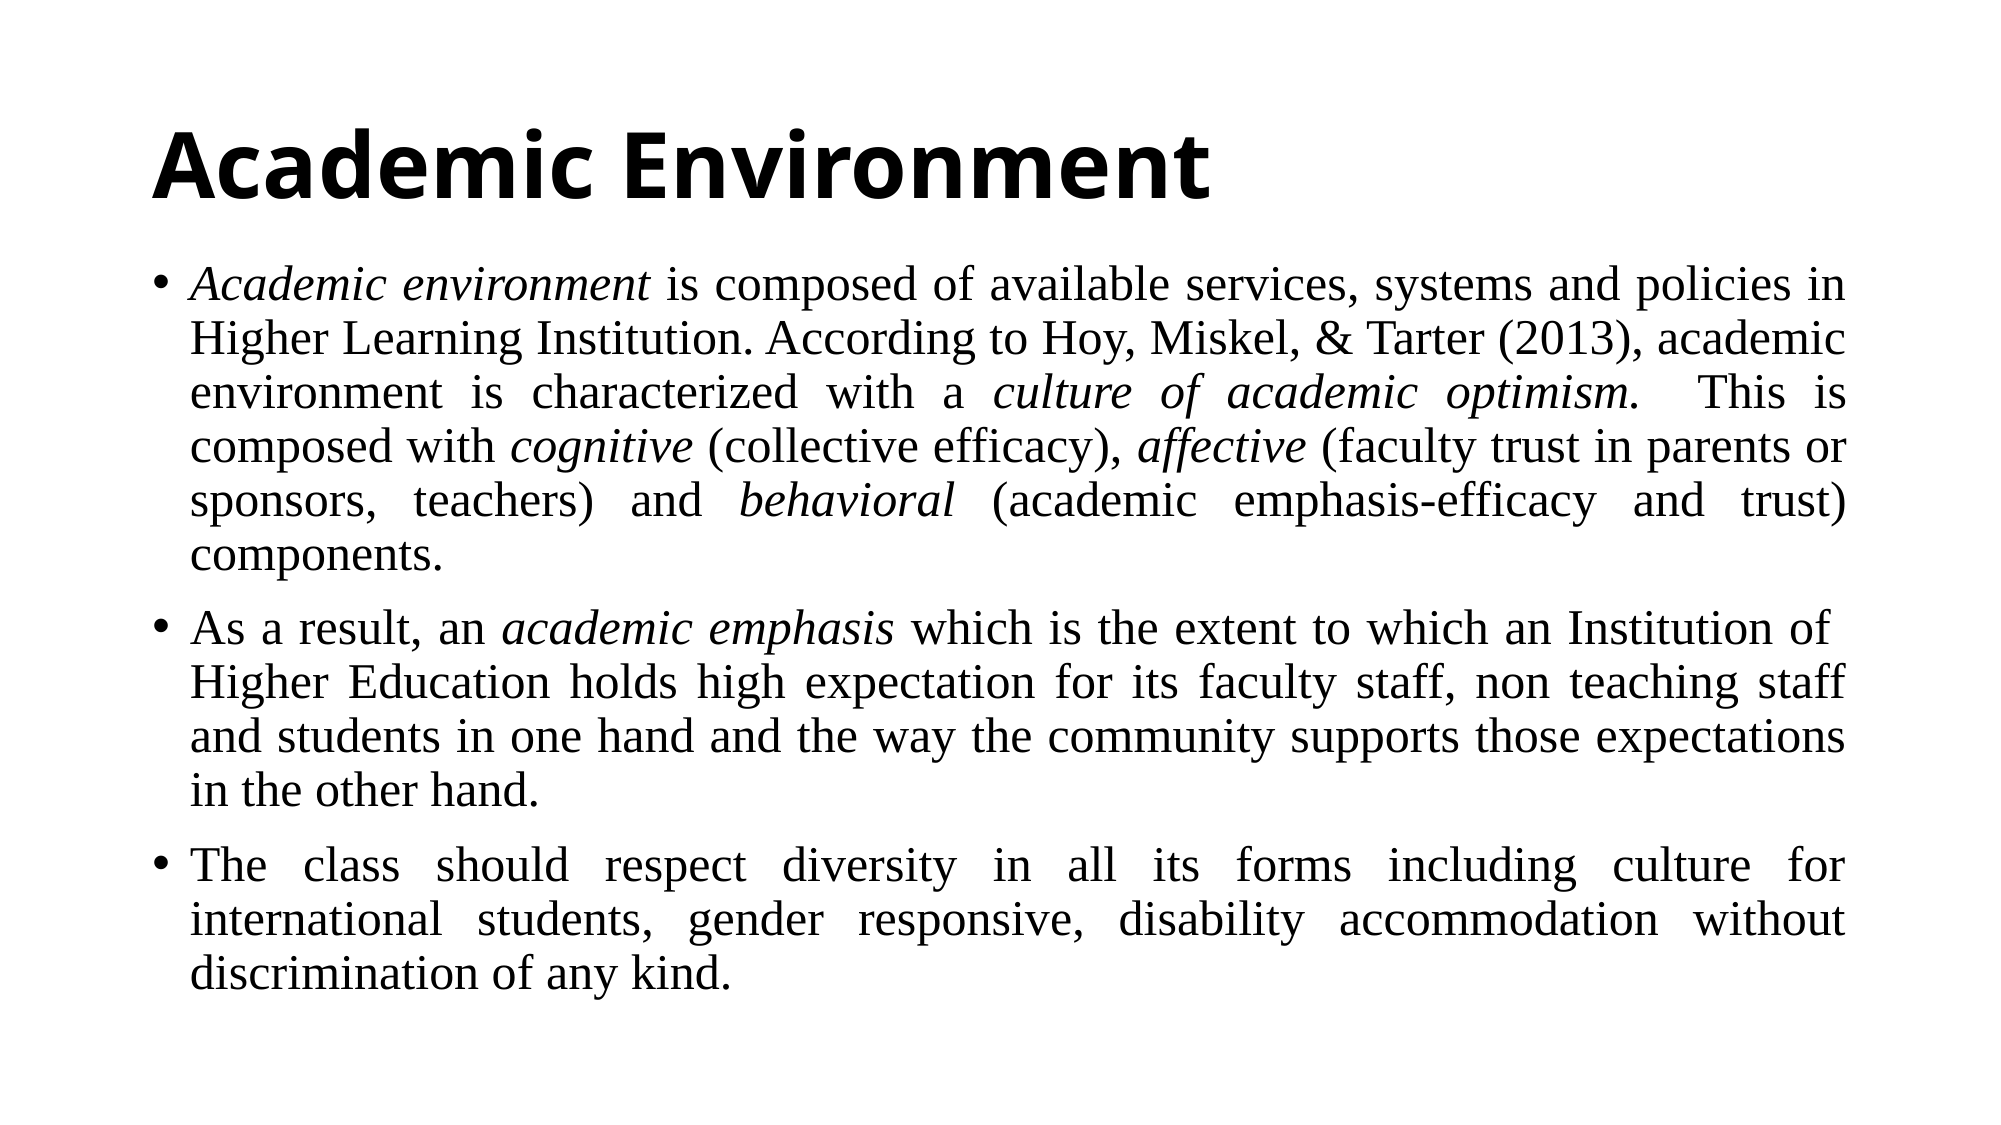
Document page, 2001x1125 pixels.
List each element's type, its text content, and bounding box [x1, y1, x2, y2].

title Academic Environment [137, 59, 1863, 249]
list Academic environment is composed of available services, systems and policies in Higher Learning Institution. According to Hoy, Miskel, & Tarter (2013), academic environment is characterized with a culture of academic optimism. This is composed with cognitive (collective efficacy), affective (faculty trust in parents or sponsors, teachers) and behavioral (academic emphasis-efficacy and trust) components. As a result, an academic emphasis which is the extent to which an Institution of Higher Education holds high expectation for its faculty staff, non teaching staff and students in one hand and the way the community supports those expectations in the other hand. The class should respect diversity in all its forms including culture for international students, gender responsive, disability accommodation without discrimination of any kind. [137, 249, 1863, 964]
